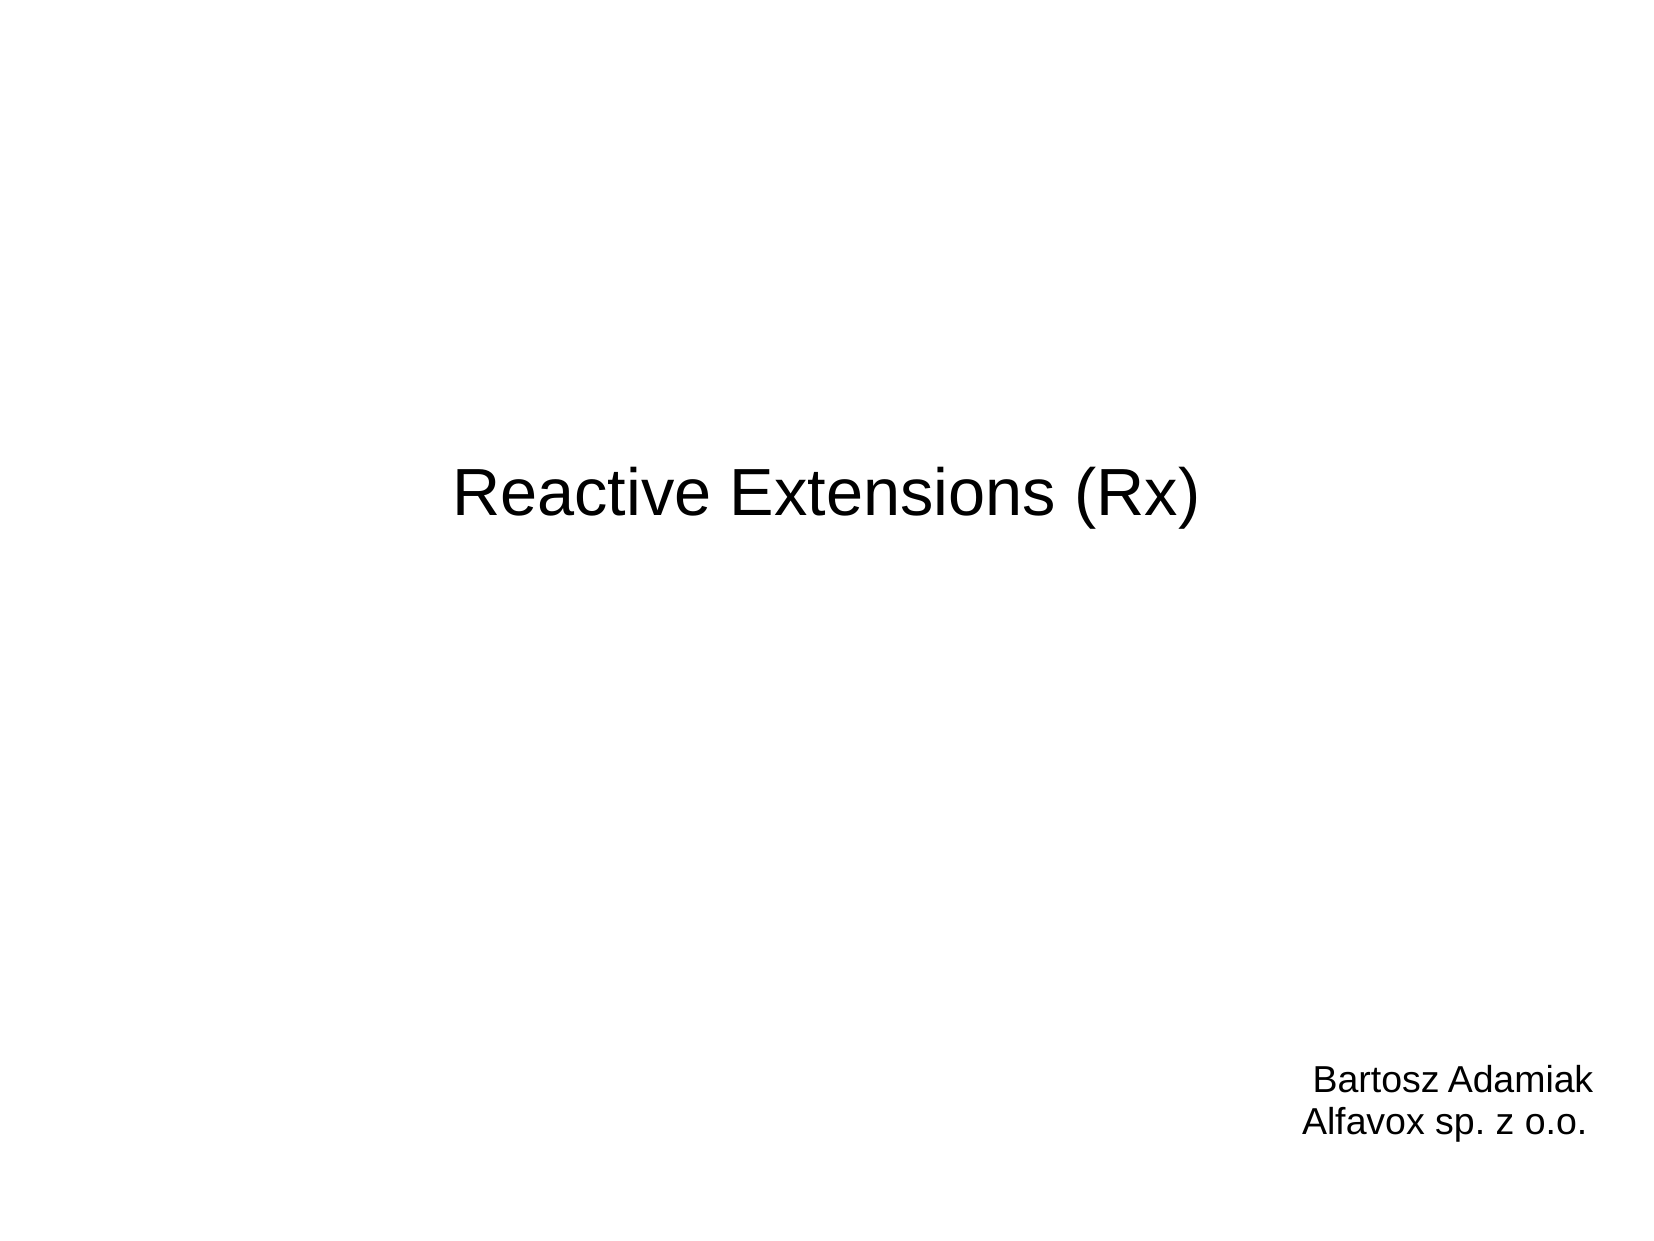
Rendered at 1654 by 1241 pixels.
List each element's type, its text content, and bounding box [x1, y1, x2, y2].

text_box Bartosz Adamiak Alfavox sp. z o.o. [1287, 1051, 1609, 1150]
subtitle Reactive Extensions (Rx) [82, 49, 1571, 1010]
